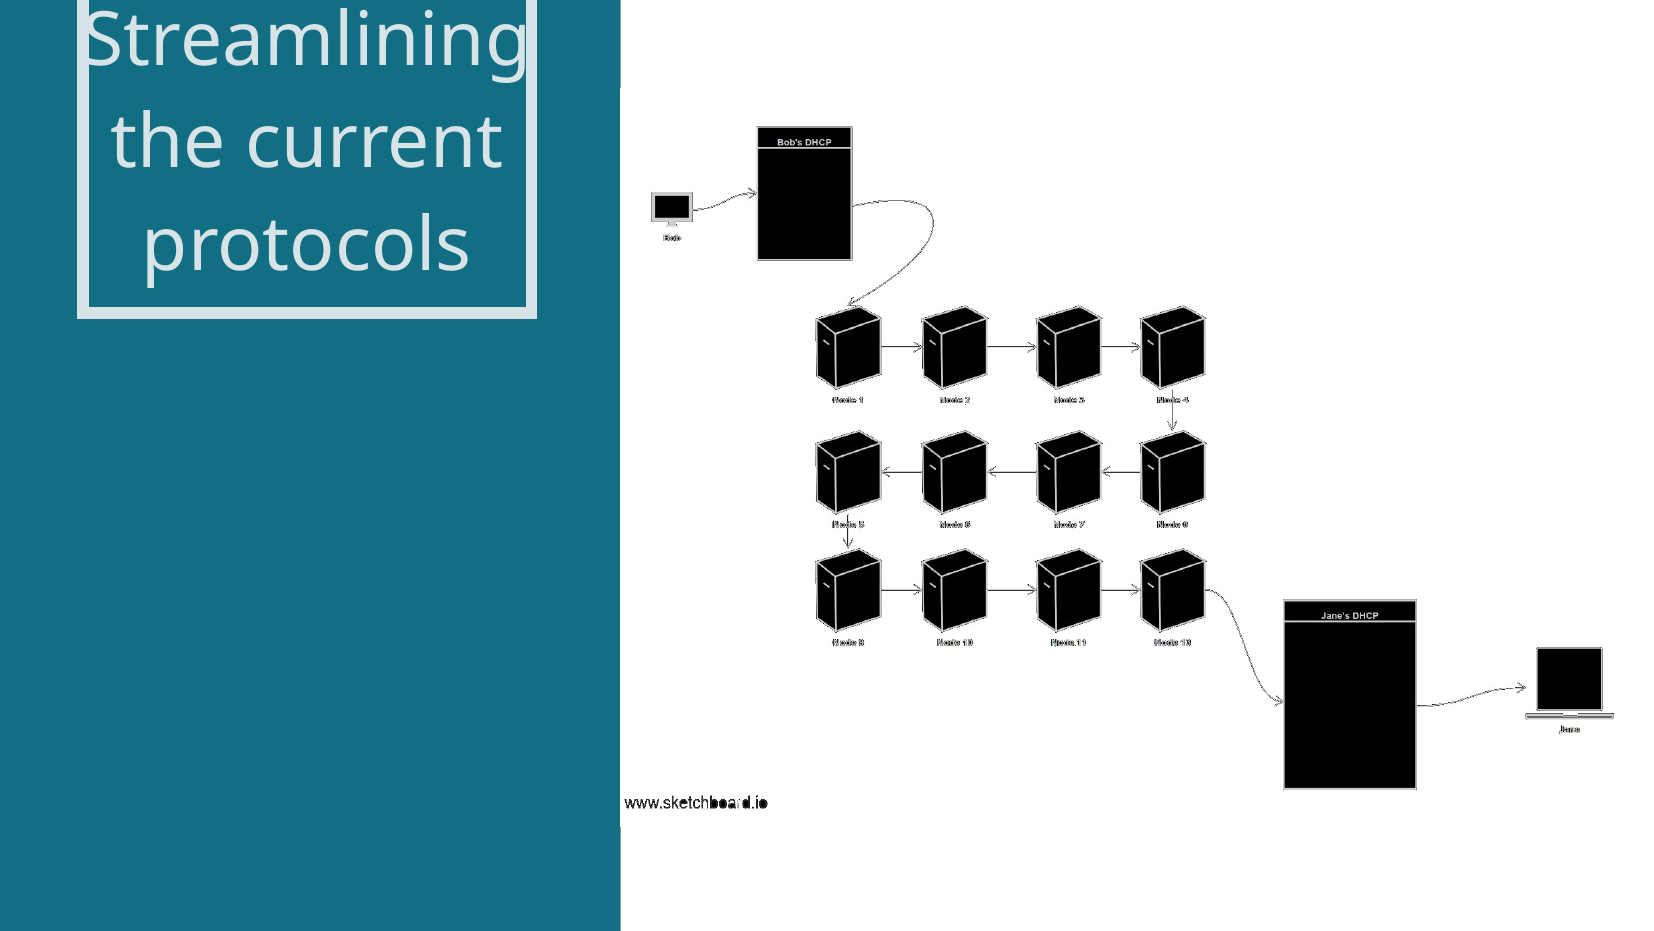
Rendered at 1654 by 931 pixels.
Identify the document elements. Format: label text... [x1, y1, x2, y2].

title Streamlining the current protocols [82, 0, 532, 314]
picture [0, 0, 1654, 931]
